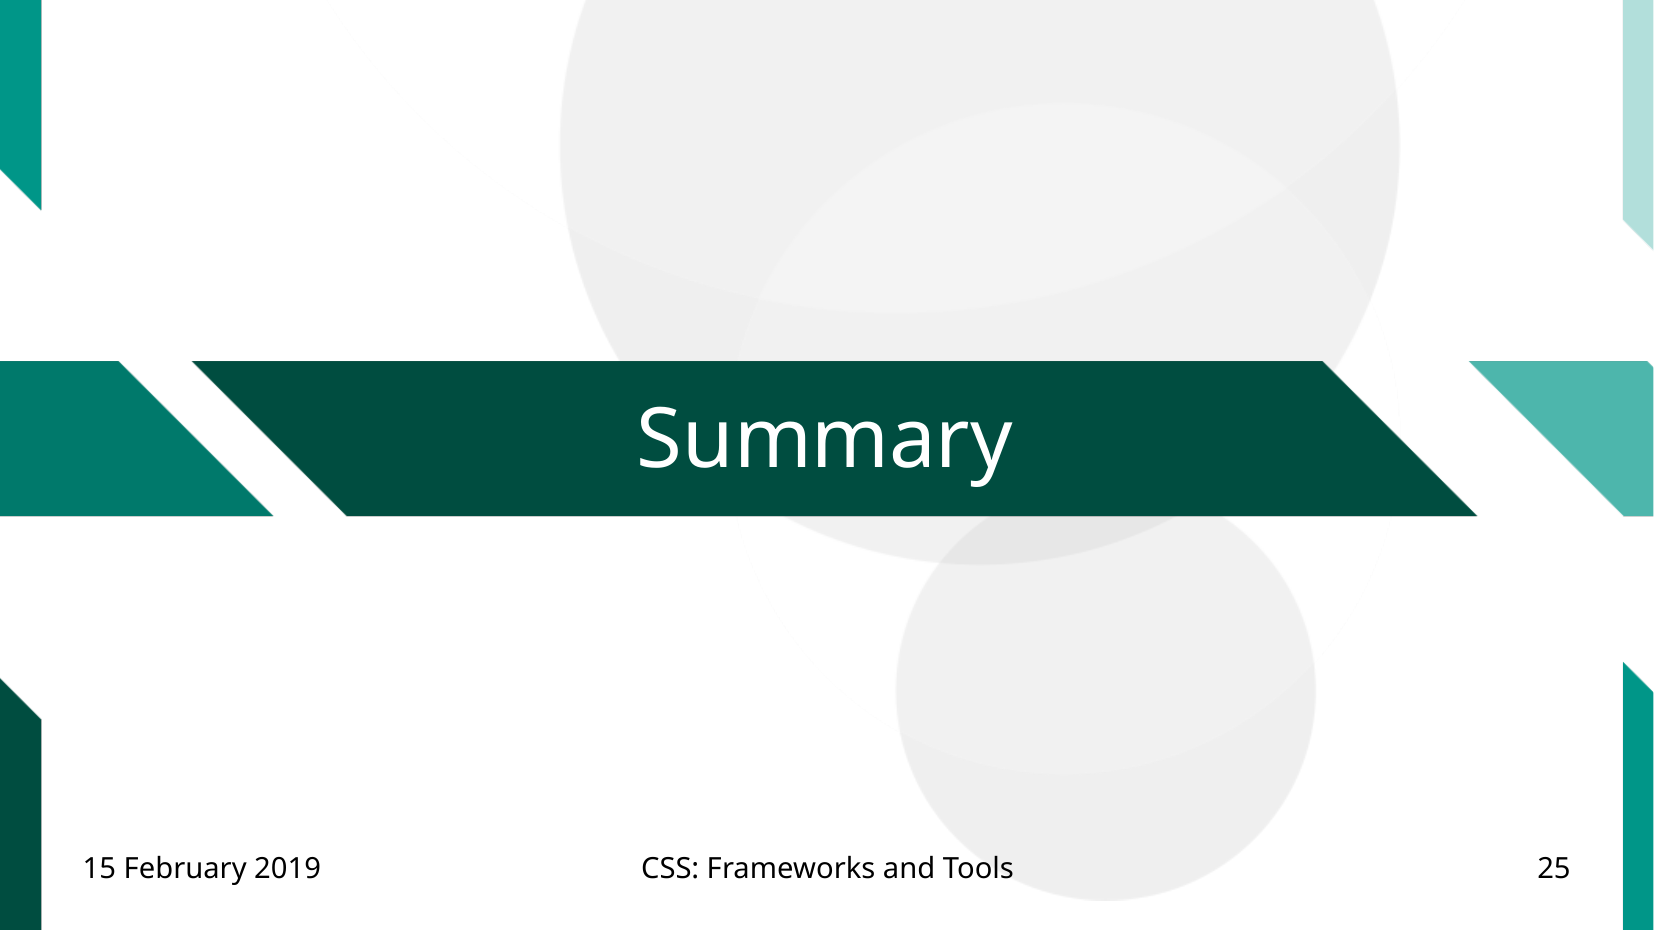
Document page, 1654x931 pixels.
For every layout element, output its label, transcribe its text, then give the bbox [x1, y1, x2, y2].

picture [0, 0, 1654, 930]
title Summary [82, 360, 1568, 511]
